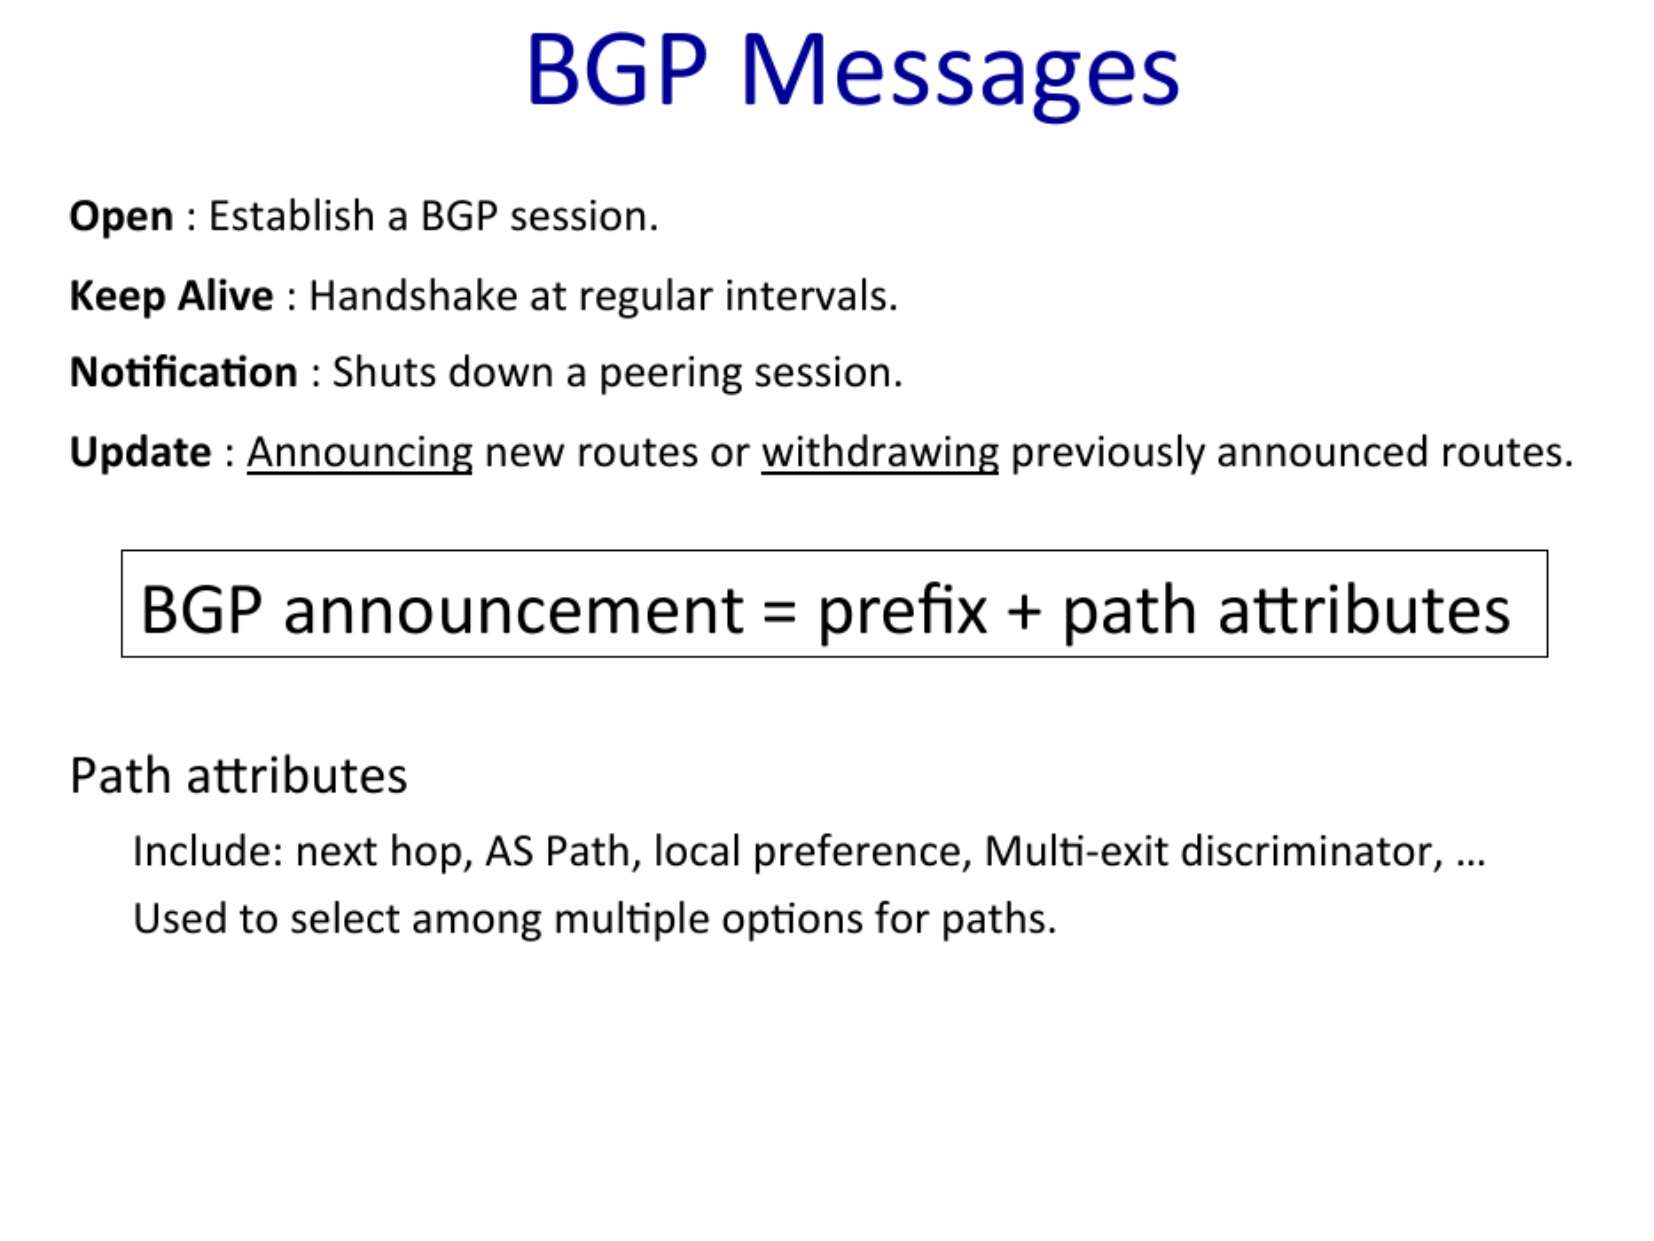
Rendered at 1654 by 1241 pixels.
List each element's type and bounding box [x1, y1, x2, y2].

picture [15, 14, 1618, 991]
